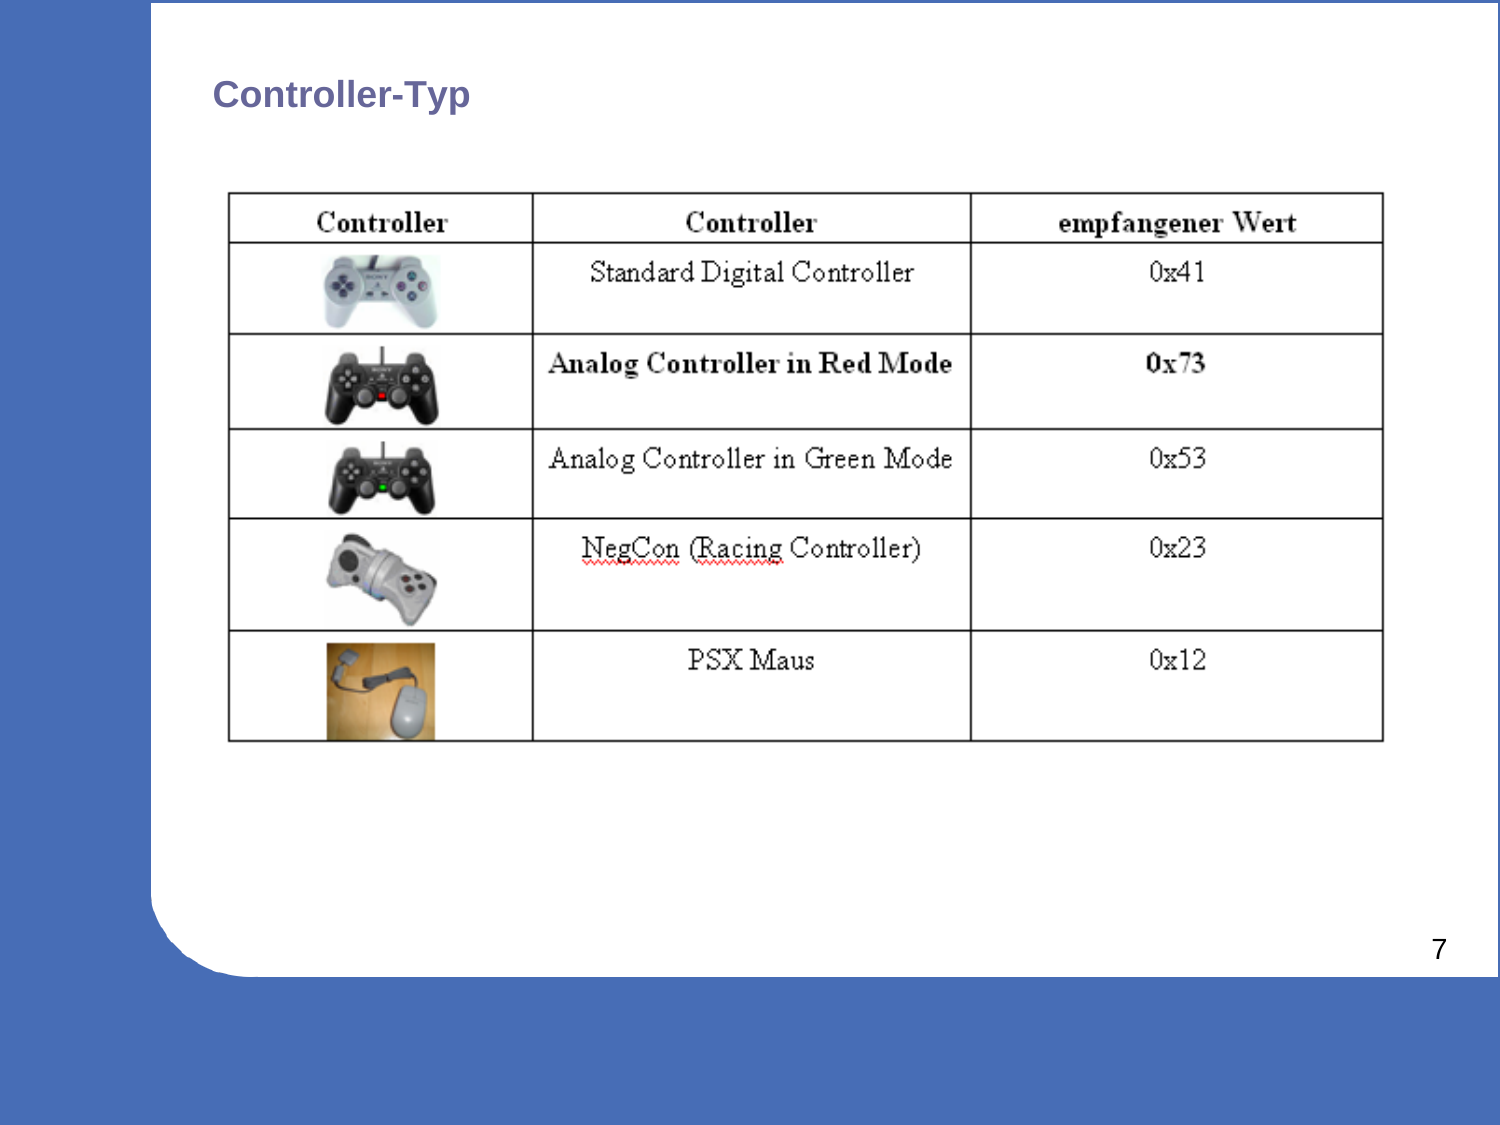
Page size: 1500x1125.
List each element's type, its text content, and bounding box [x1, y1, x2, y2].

title Controller-Typ [212, 32, 1447, 156]
picture [0, 0, 1500, 1125]
